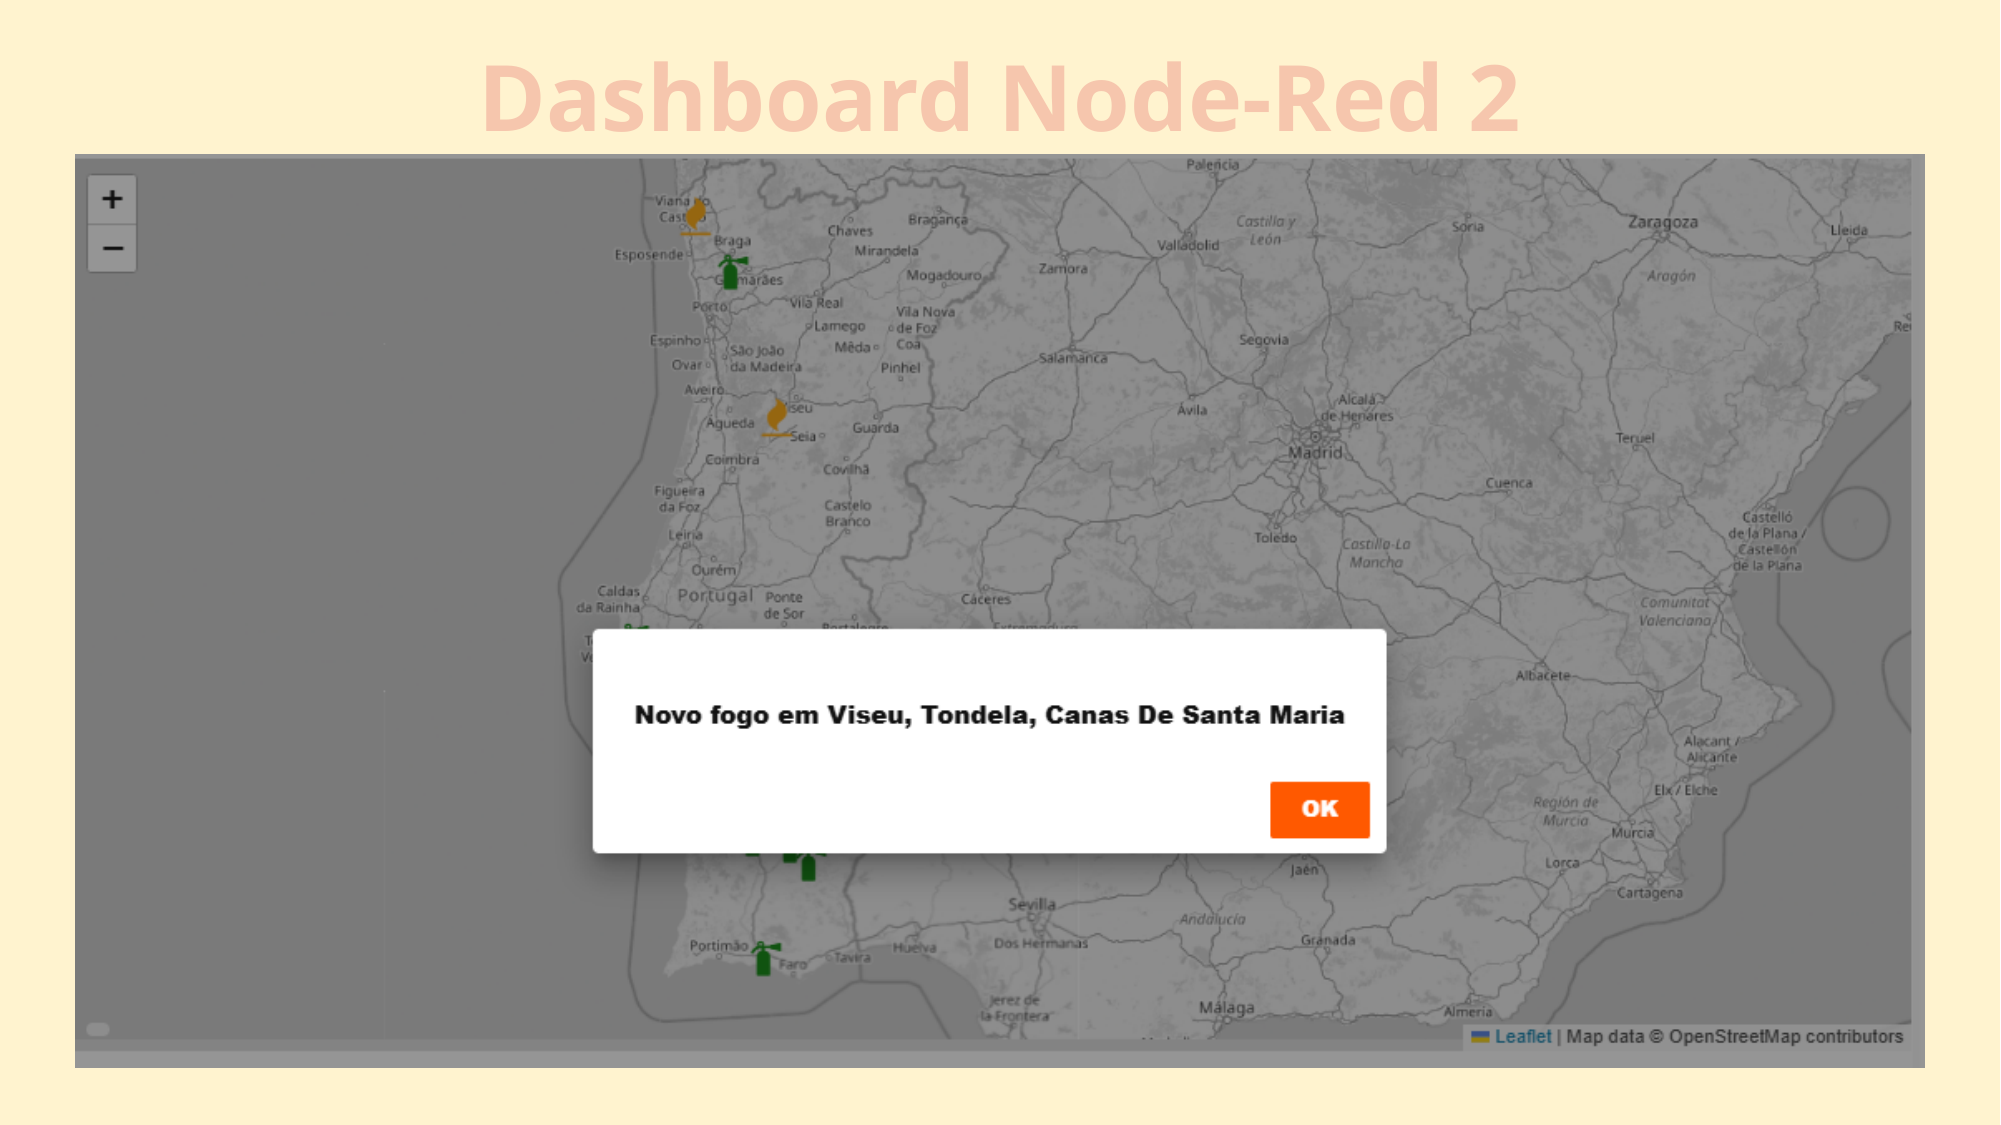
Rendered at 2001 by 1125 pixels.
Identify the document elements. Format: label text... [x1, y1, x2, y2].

picture [75, 154, 1925, 1068]
title Dashboard Node-Red 2 [248, 20, 1752, 154]
